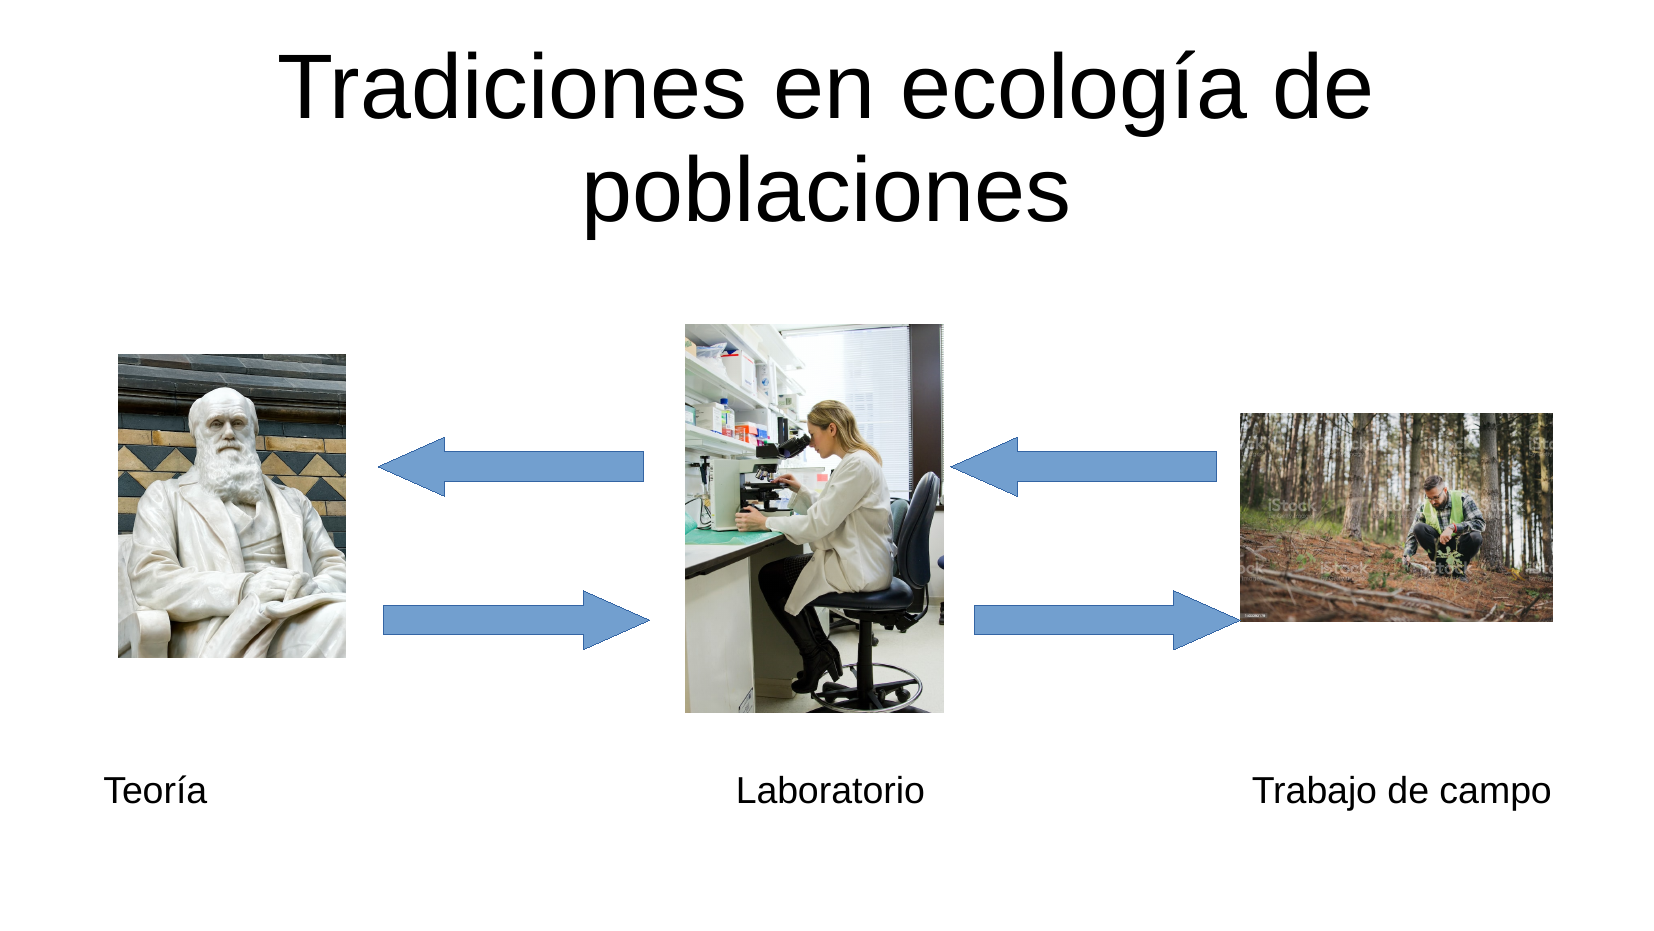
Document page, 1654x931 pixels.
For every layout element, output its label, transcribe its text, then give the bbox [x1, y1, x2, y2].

title Tradiciones en ecología de poblaciones [82, 35, 1571, 241]
picture [1240, 413, 1553, 622]
picture [118, 354, 346, 658]
text_box [974, 590, 1241, 650]
text_box [378, 437, 644, 497]
text_box [950, 437, 1217, 497]
text_box Teoría Laboratorio Trabajo de campo [88, 762, 1567, 819]
picture [685, 324, 944, 713]
text_box [383, 590, 650, 650]
